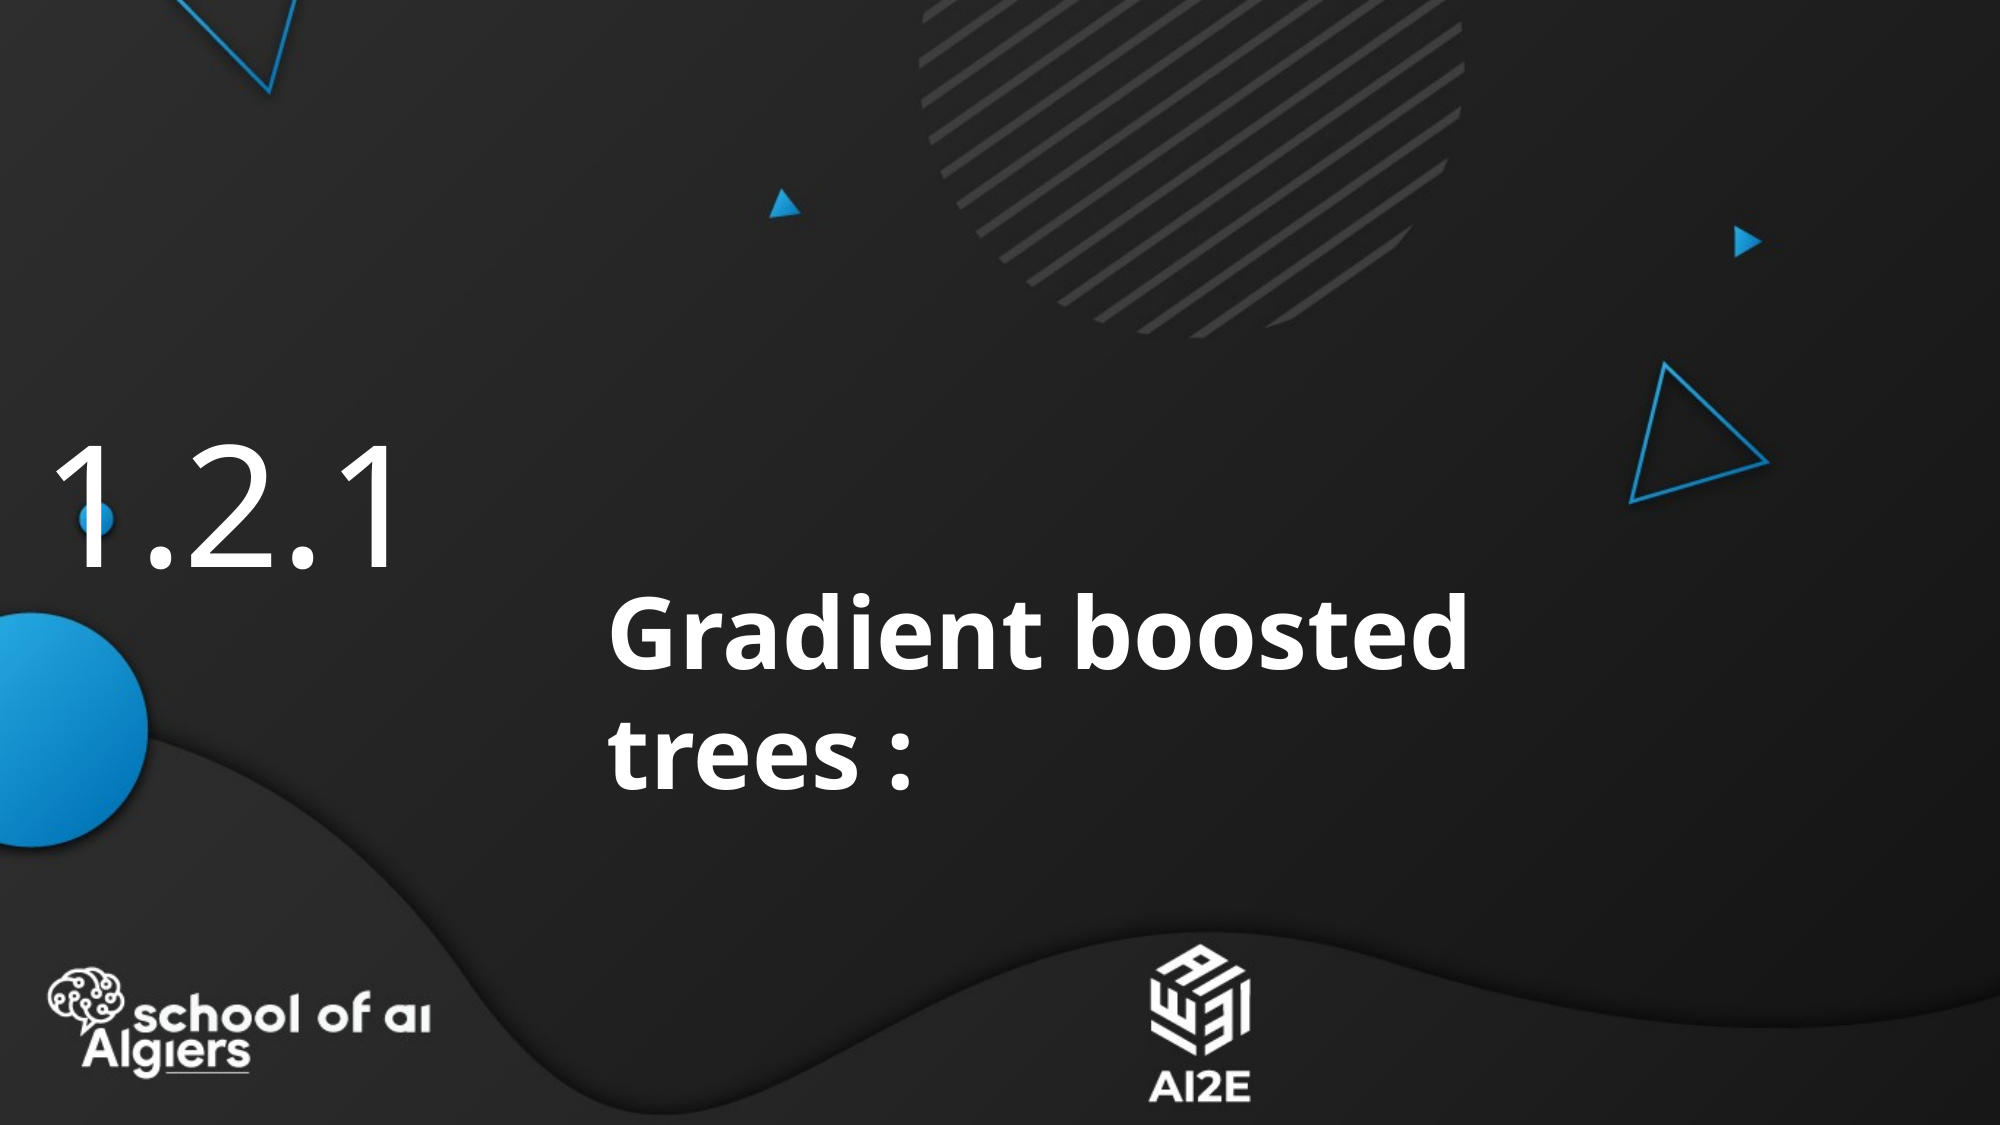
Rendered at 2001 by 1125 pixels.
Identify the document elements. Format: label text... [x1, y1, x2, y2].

title 1.2.1 [41, 373, 566, 602]
picture [0, 0, 2000, 1125]
title Gradient boosted trees : [606, 450, 1754, 585]
picture [127, 693, 134, 703]
